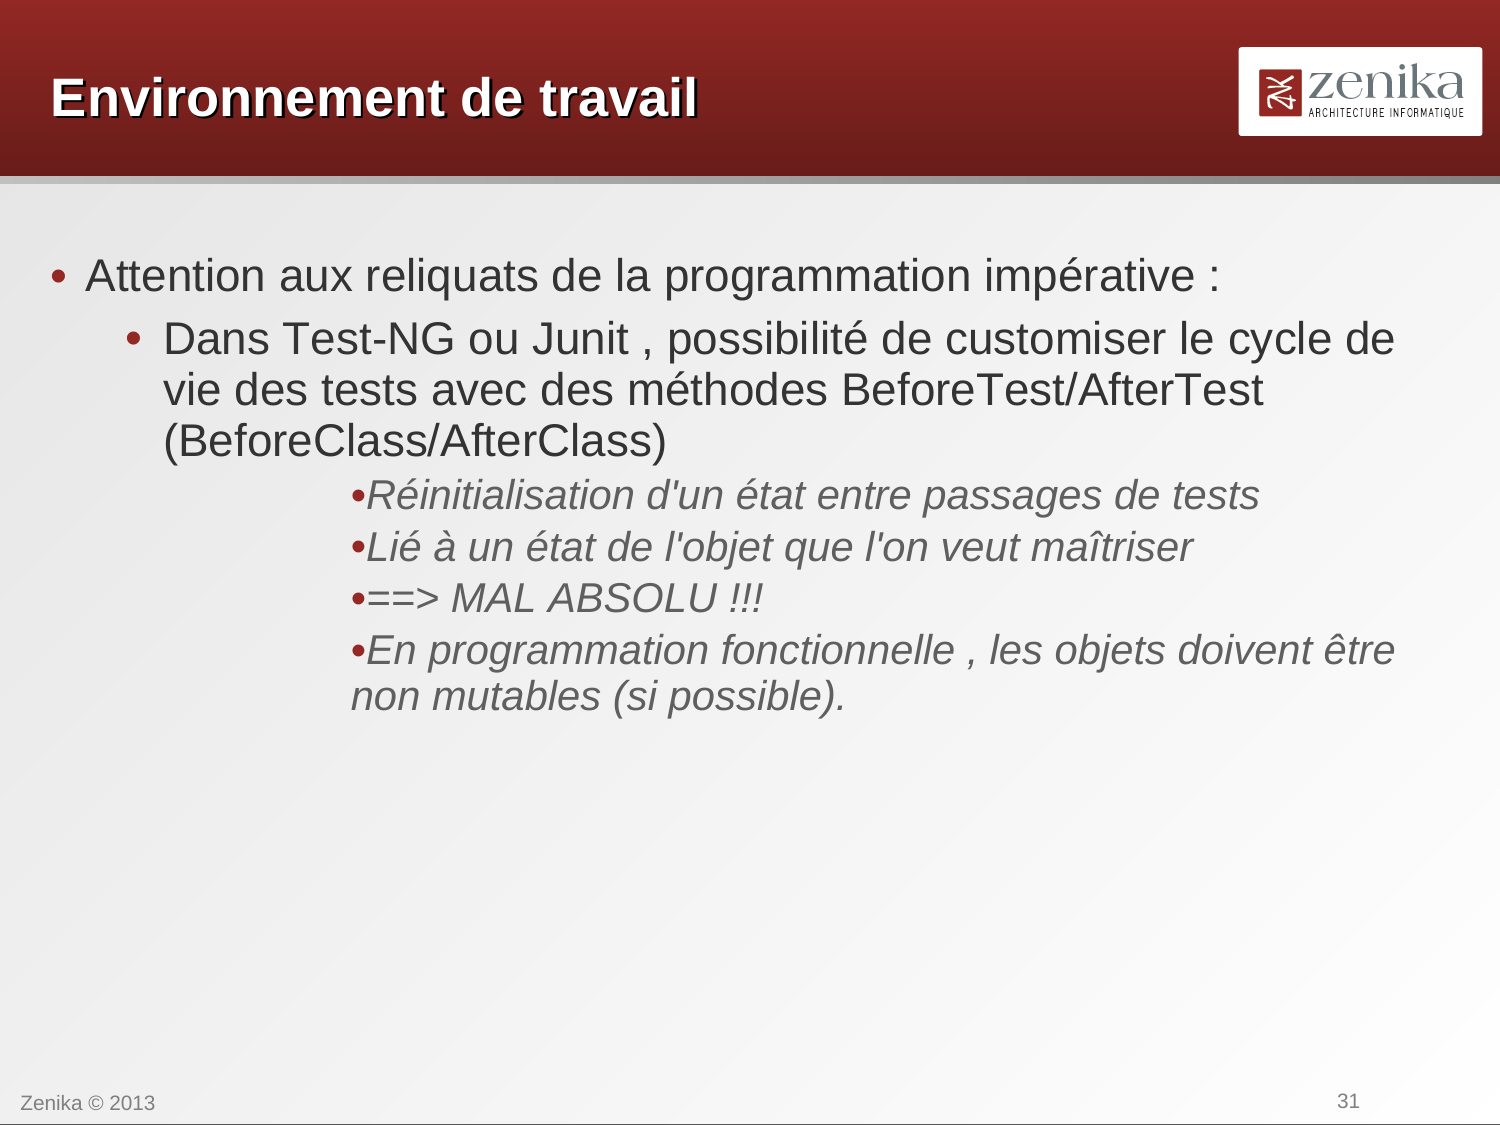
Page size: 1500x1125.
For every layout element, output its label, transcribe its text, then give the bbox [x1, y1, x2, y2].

title Environnement de travail [50, 15, 1206, 180]
picture [1257, 58, 1464, 125]
list Attention aux reliquats de la programmation impérative : Dans Test-NG ou Junit , possibilité de customiser le cycle de vie des tests avec des méthodes BeforeTest/AfterTest (BeforeClass/AfterClass) Réinitialisation d'un état entre passages de tests Lié à un état de l'objet que l'on veut maîtriser ==> MAL ABSOLU !!! En programmation fonctionnelle , les objets doivent être non mutables (si possible). [50, 249, 1435, 1079]
